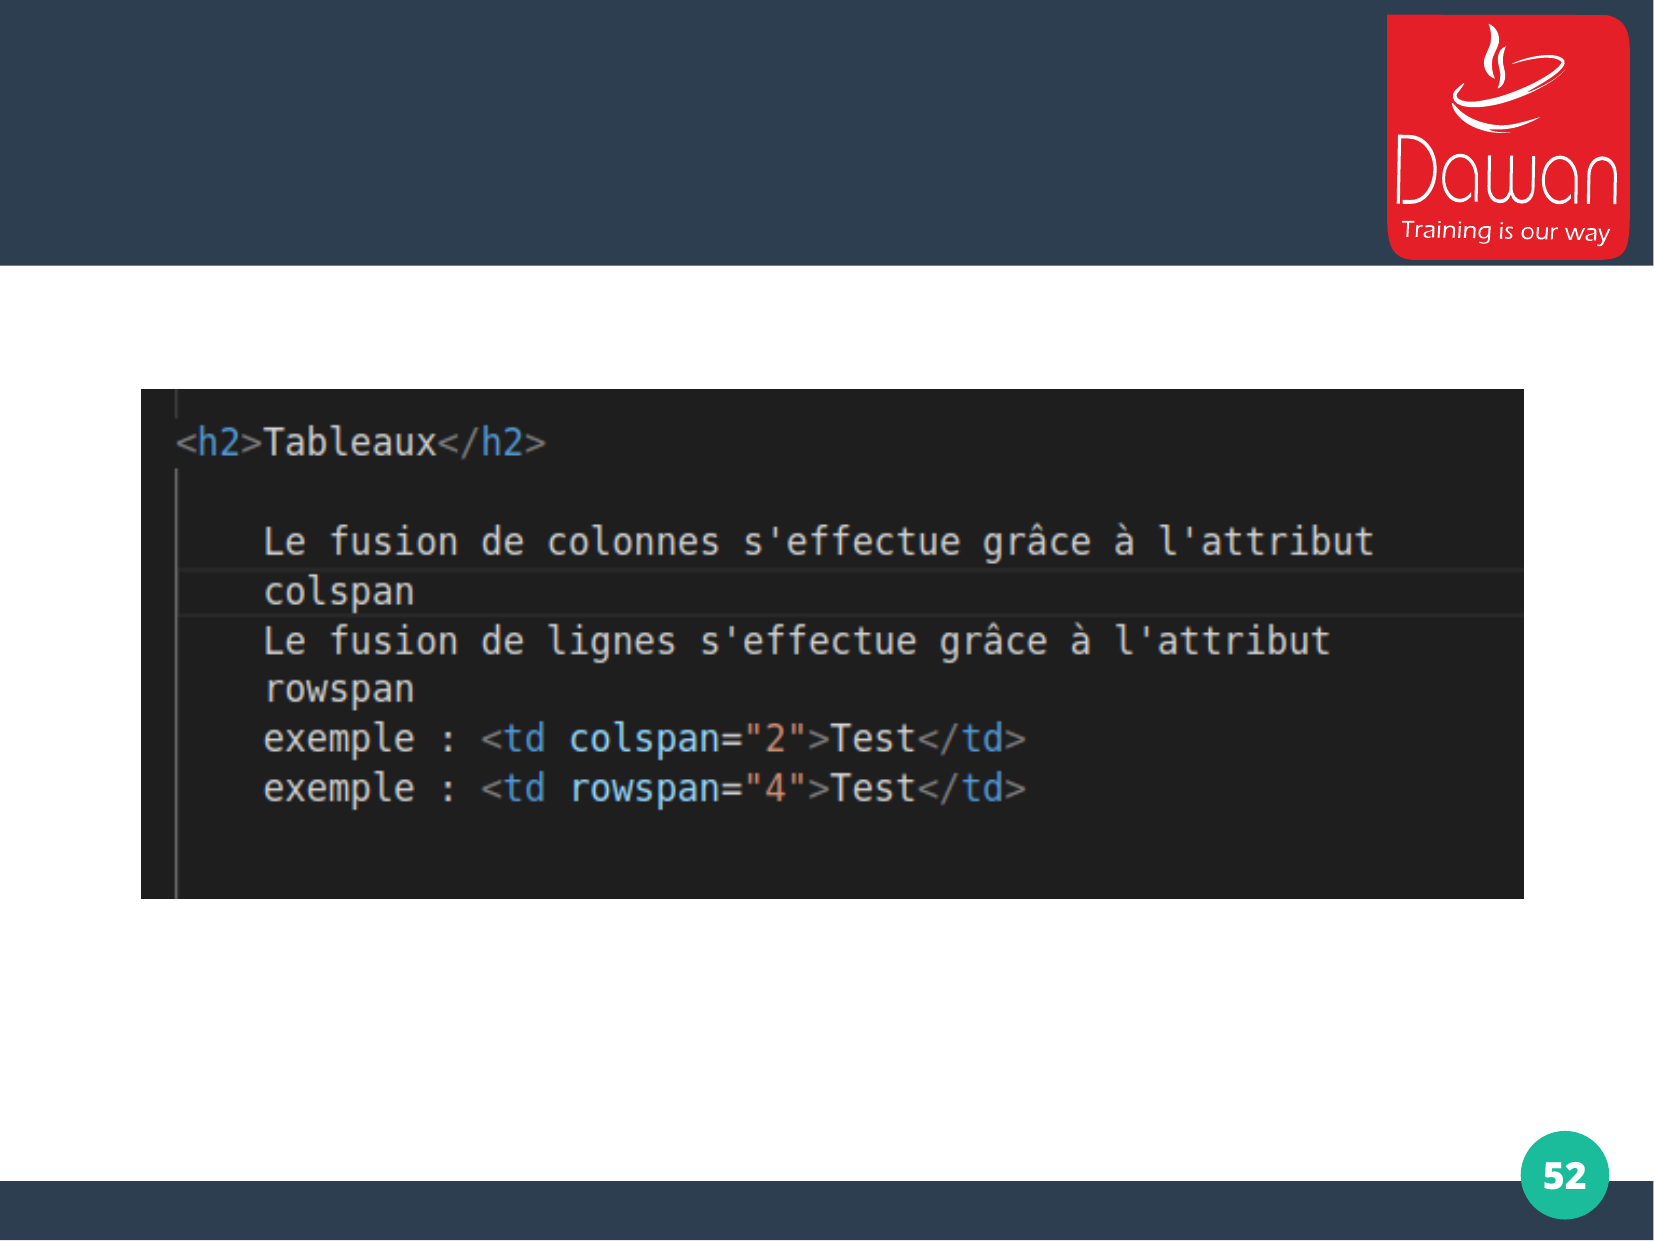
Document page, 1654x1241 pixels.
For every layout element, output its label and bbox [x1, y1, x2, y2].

picture [1387, 14, 1630, 260]
picture [141, 389, 1524, 899]
